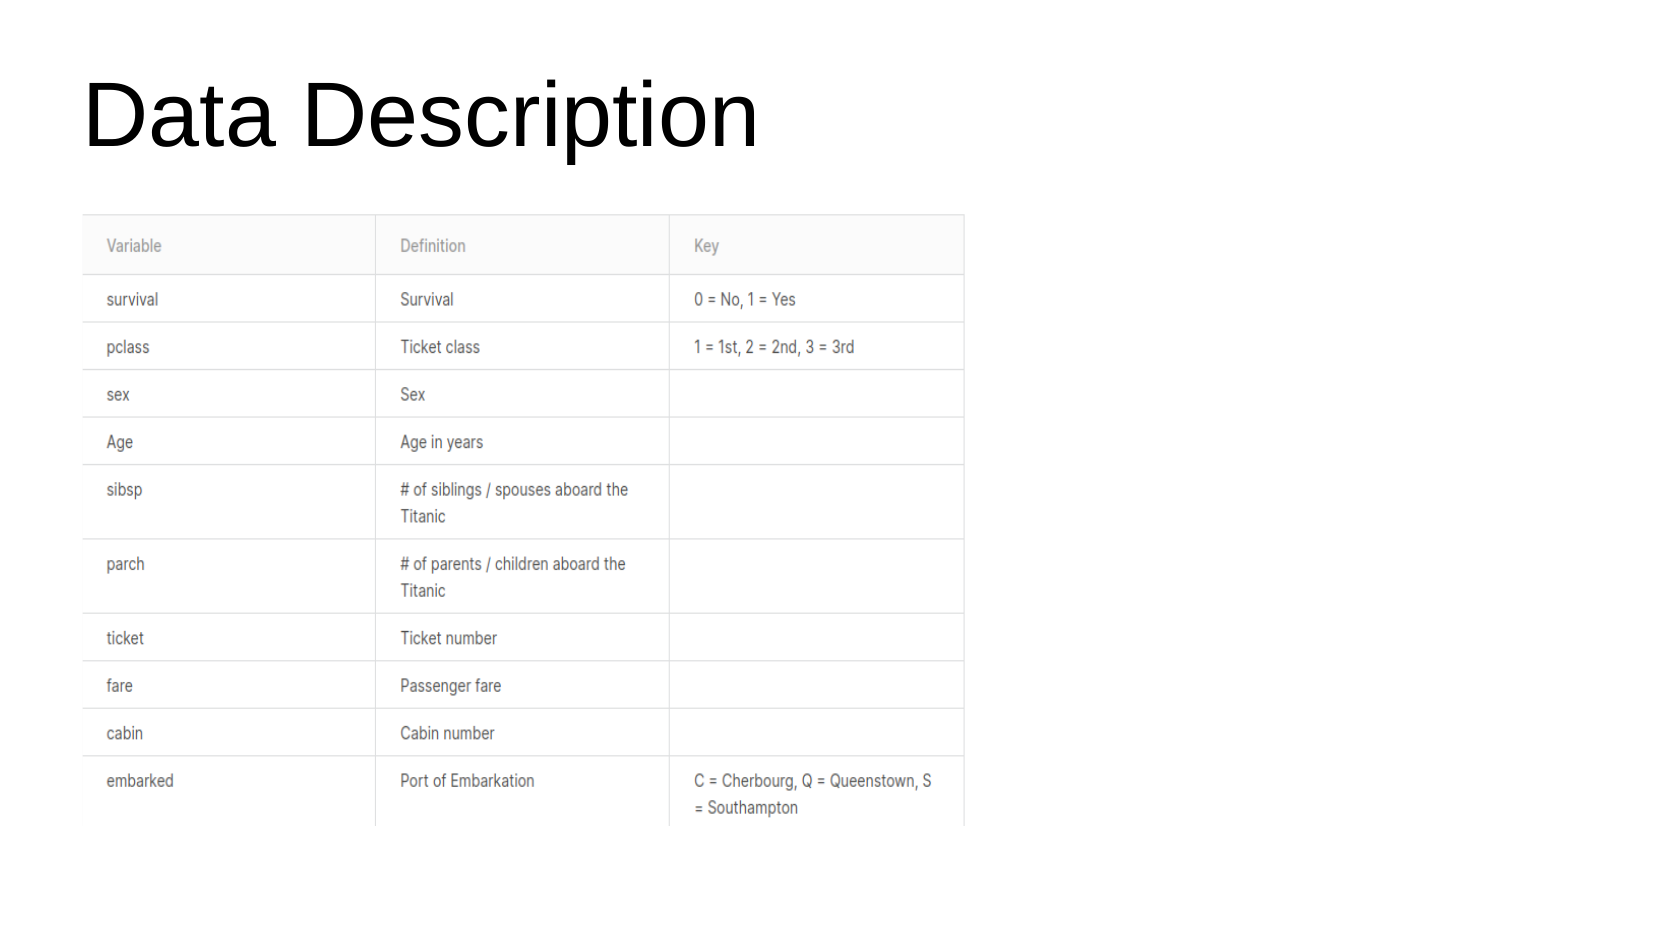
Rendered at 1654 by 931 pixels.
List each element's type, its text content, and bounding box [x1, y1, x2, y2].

title Data Description [82, 37, 1571, 193]
picture [82, 210, 968, 826]
